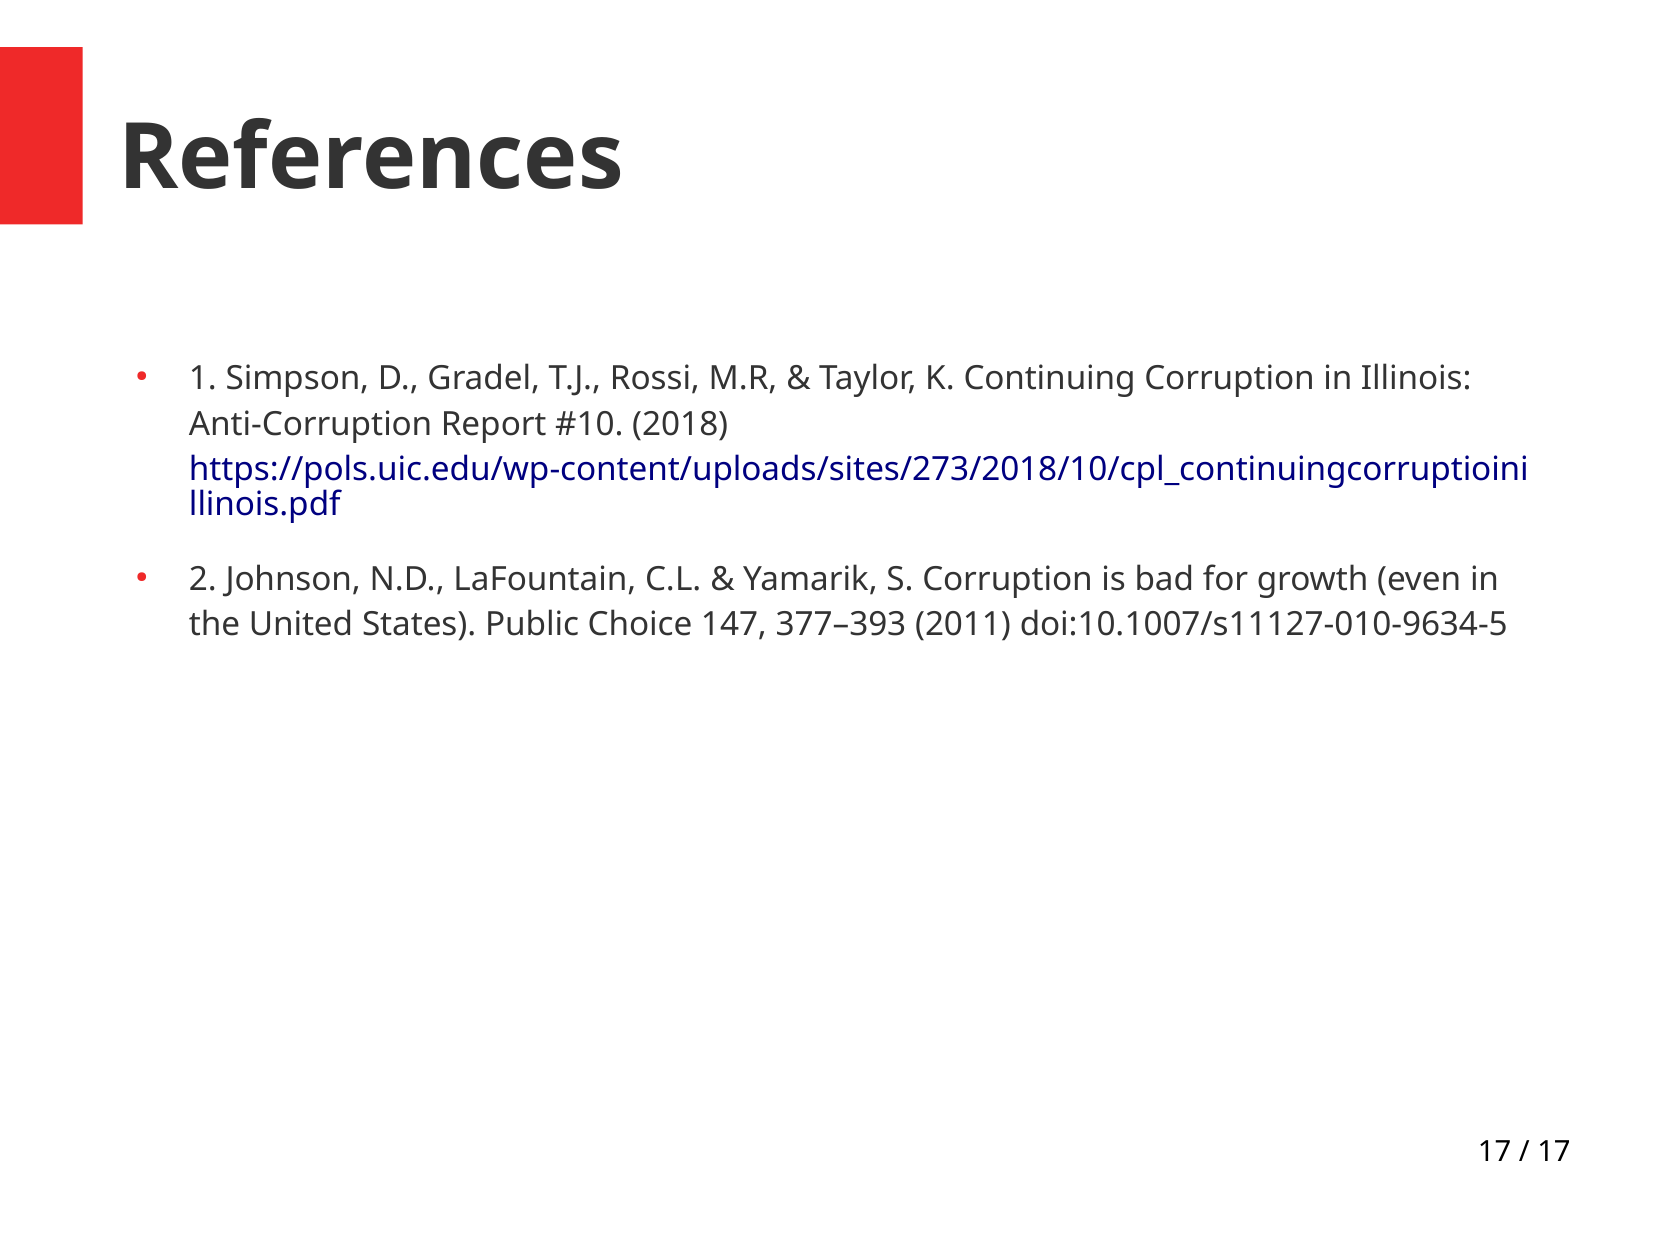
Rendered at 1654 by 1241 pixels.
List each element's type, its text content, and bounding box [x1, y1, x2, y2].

list 1. Simpson, D., Gradel, T.J., Rossi, M.R, & Taylor, K. Continuing Corruption in Illinois: Anti-Corruption Report #10. (2018) https://pols.uic.edu/wp-content/uploads/sites/273/2018/10/cpl_continuingcorruptioinillinois.pdf 2. Johnson, N.D., LaFountain, C.L. & Yamarik, S. Corruption is bad for growth (even in the United States). Public Choice 147, 377–393 (2011) doi:10.1007/s11127-010-9634-5 [118, 354, 1536, 1074]
title References [118, 49, 1571, 257]
